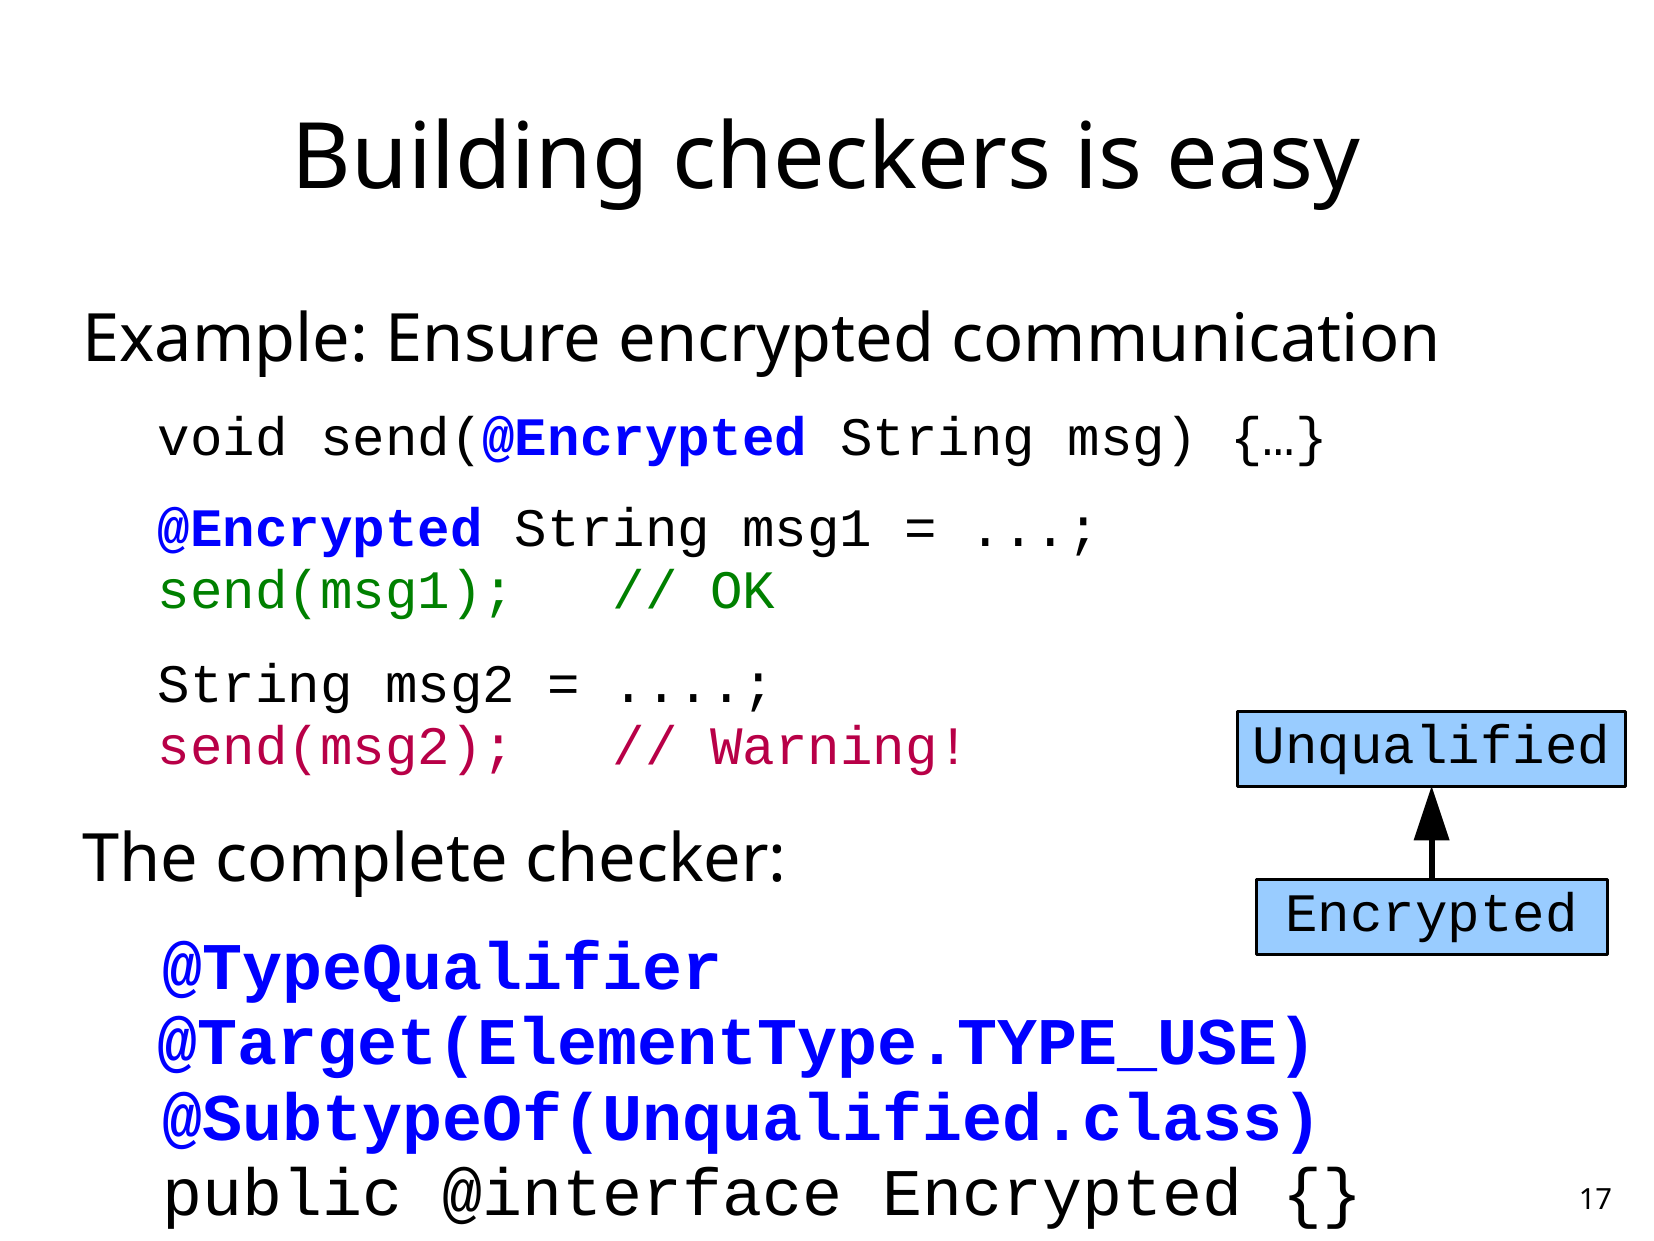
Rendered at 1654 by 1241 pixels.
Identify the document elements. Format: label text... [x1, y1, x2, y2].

text_box Encrypted [1256, 879, 1608, 955]
text_box Unqualified [1237, 711, 1626, 787]
list Example: Ensure encrypted communication void send(@Encrypted String msg) {…} @Encrypted String msg1 = ...; send(msg1); // OK String msg2 = ....; send(msg2); // Warning! The complete checker: @TypeQualifier @Target(ElementType.TYPE_USE) @SubtypeOf(Unqualified.class) public @interface Encrypted {} [82, 290, 1613, 1211]
title Building checkers is easy [82, 49, 1571, 257]
